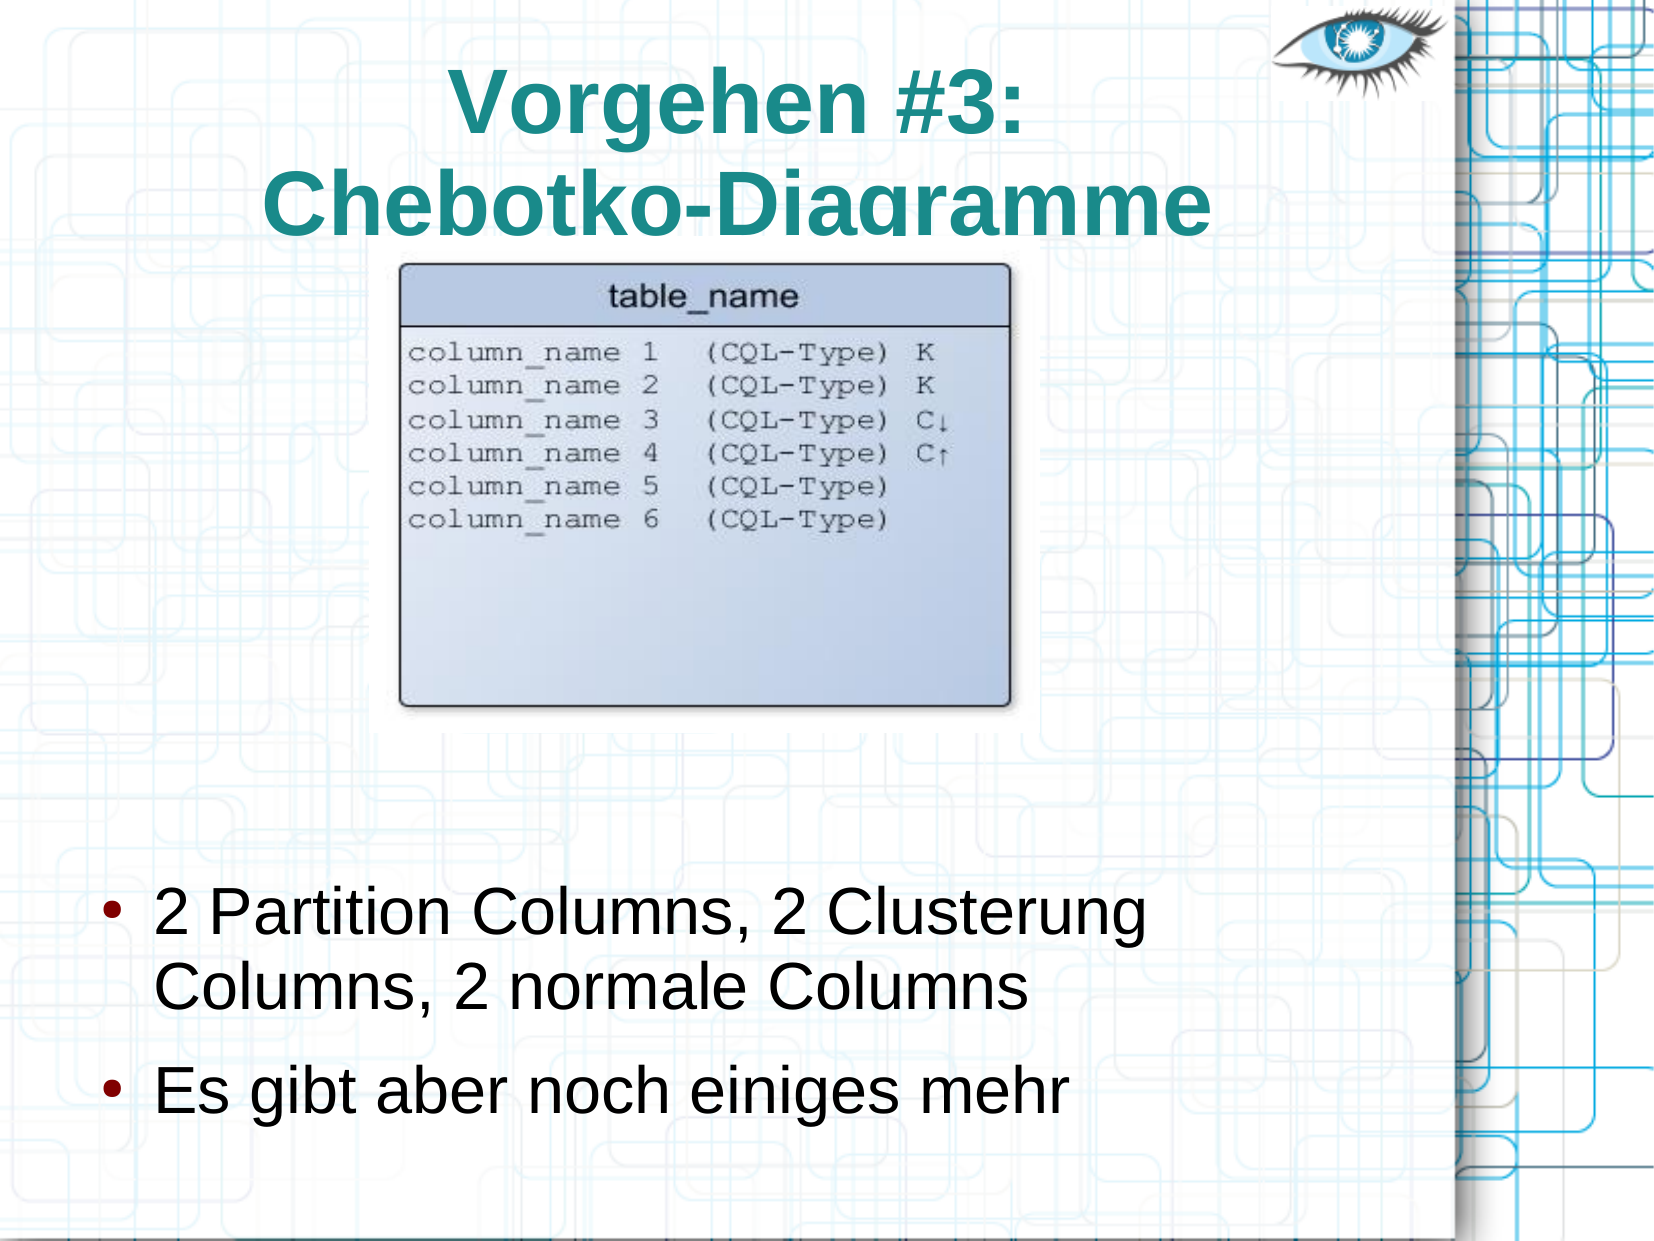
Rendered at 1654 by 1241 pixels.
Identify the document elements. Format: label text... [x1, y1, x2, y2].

list 2 Partition Columns, 2 Clusterung Columns, 2 normale Columns Es gibt aber noch einiges mehr [82, 874, 1418, 1128]
picture [0, 0, 1654, 1241]
title Vorgehen #3: Chebotko-Diagramme [59, 49, 1418, 257]
